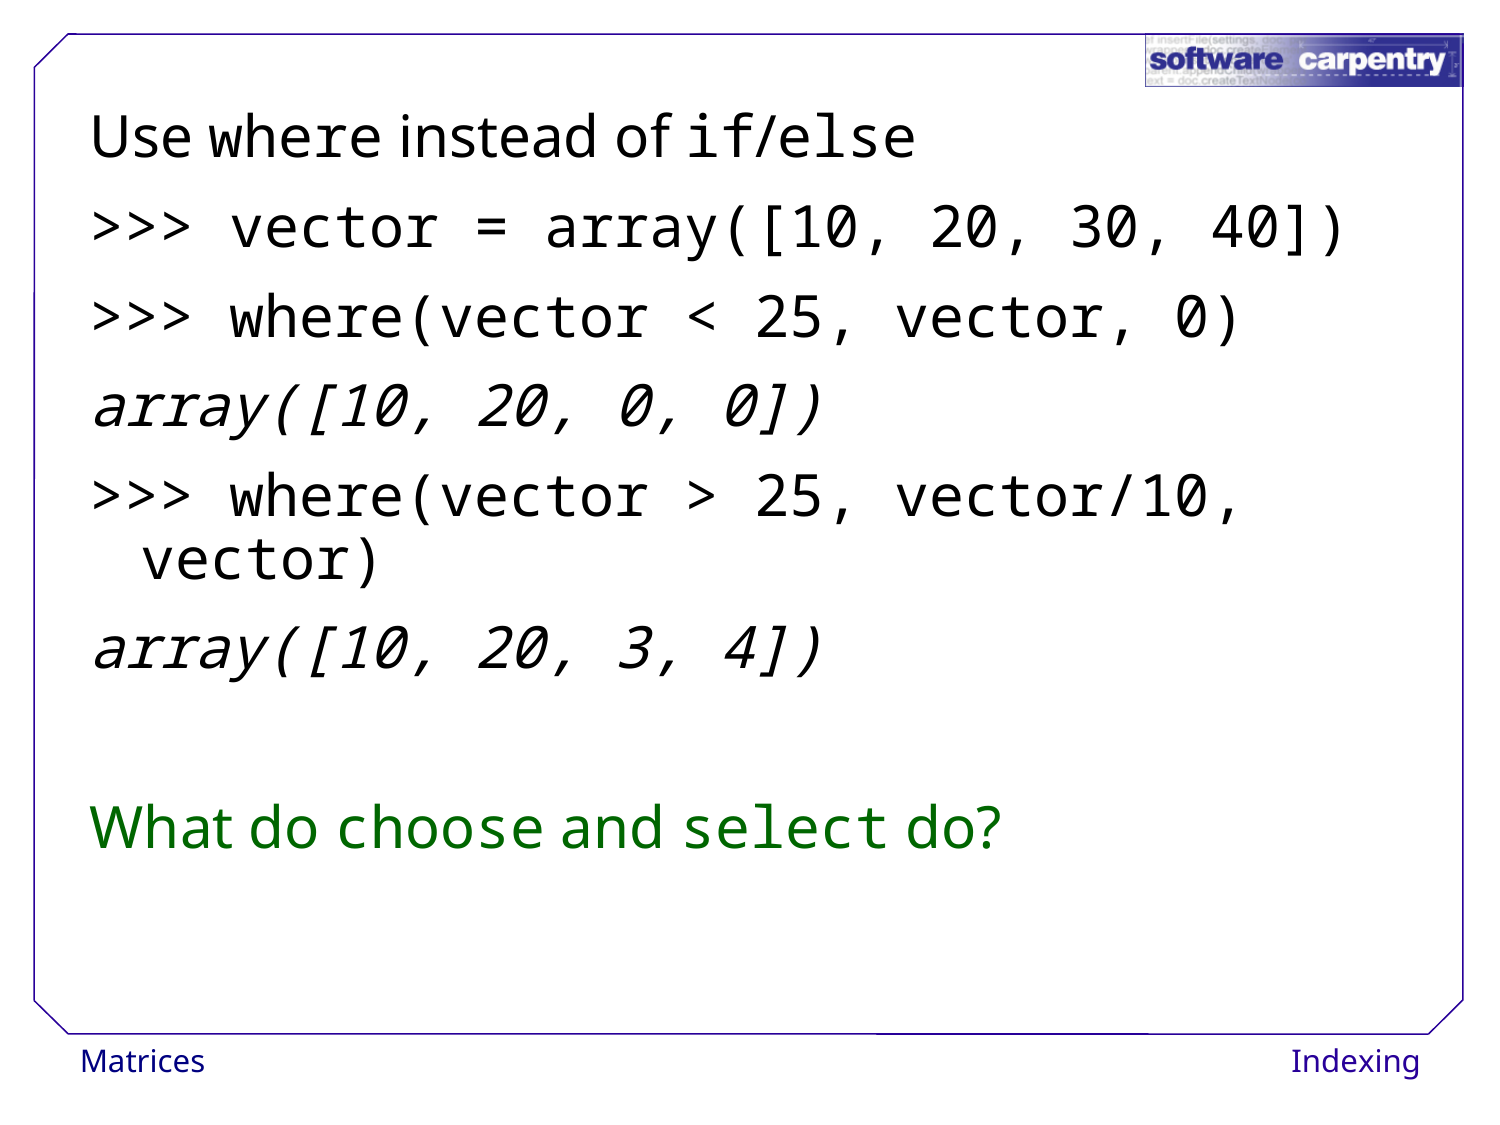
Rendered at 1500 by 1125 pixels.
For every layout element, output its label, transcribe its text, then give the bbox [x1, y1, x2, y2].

list Use where instead of if/else >>> vector = array([10, 20, 30, 40]) >>> where(vector < 25, vector, 0) array([10, 20, 0, 0]) >>> where(vector > 25, vector/10, vector) array([10, 20, 3, 4]) What do choose and select do? [74, 99, 1463, 1013]
picture [1145, 33, 1464, 87]
